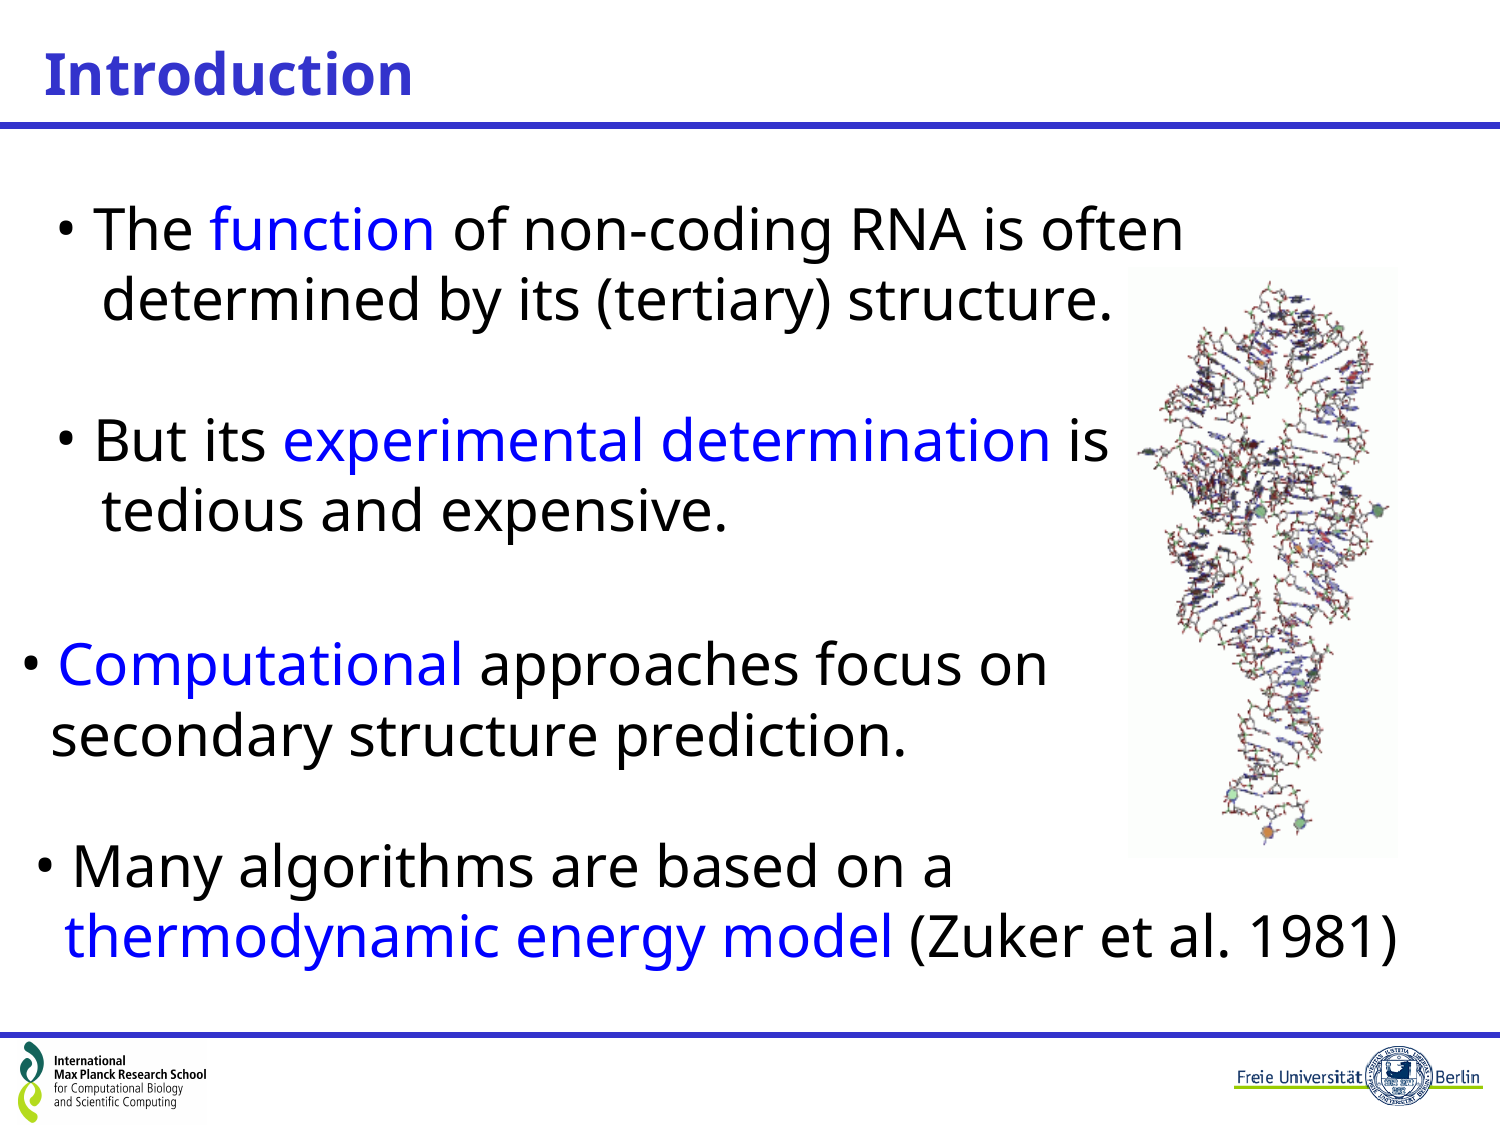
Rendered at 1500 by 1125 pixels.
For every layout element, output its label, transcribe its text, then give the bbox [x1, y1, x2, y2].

text_box Computational approaches focus on secondary structure prediction. [5, 633, 1065, 776]
title Introduction [29, 3, 1164, 142]
text_box But its experimental determination is tedious and expensive. [41, 408, 1146, 551]
text_box Many algorithms are based on a thermodynamic energy model (Zuker et al. 1981) [19, 834, 1413, 977]
picture [1234, 1046, 1483, 1106]
picture [17, 1039, 207, 1125]
text_box The function of non-coding RNA is often determined by its (tertiary) structure. [41, 184, 1235, 340]
picture [1128, 267, 1398, 834]
